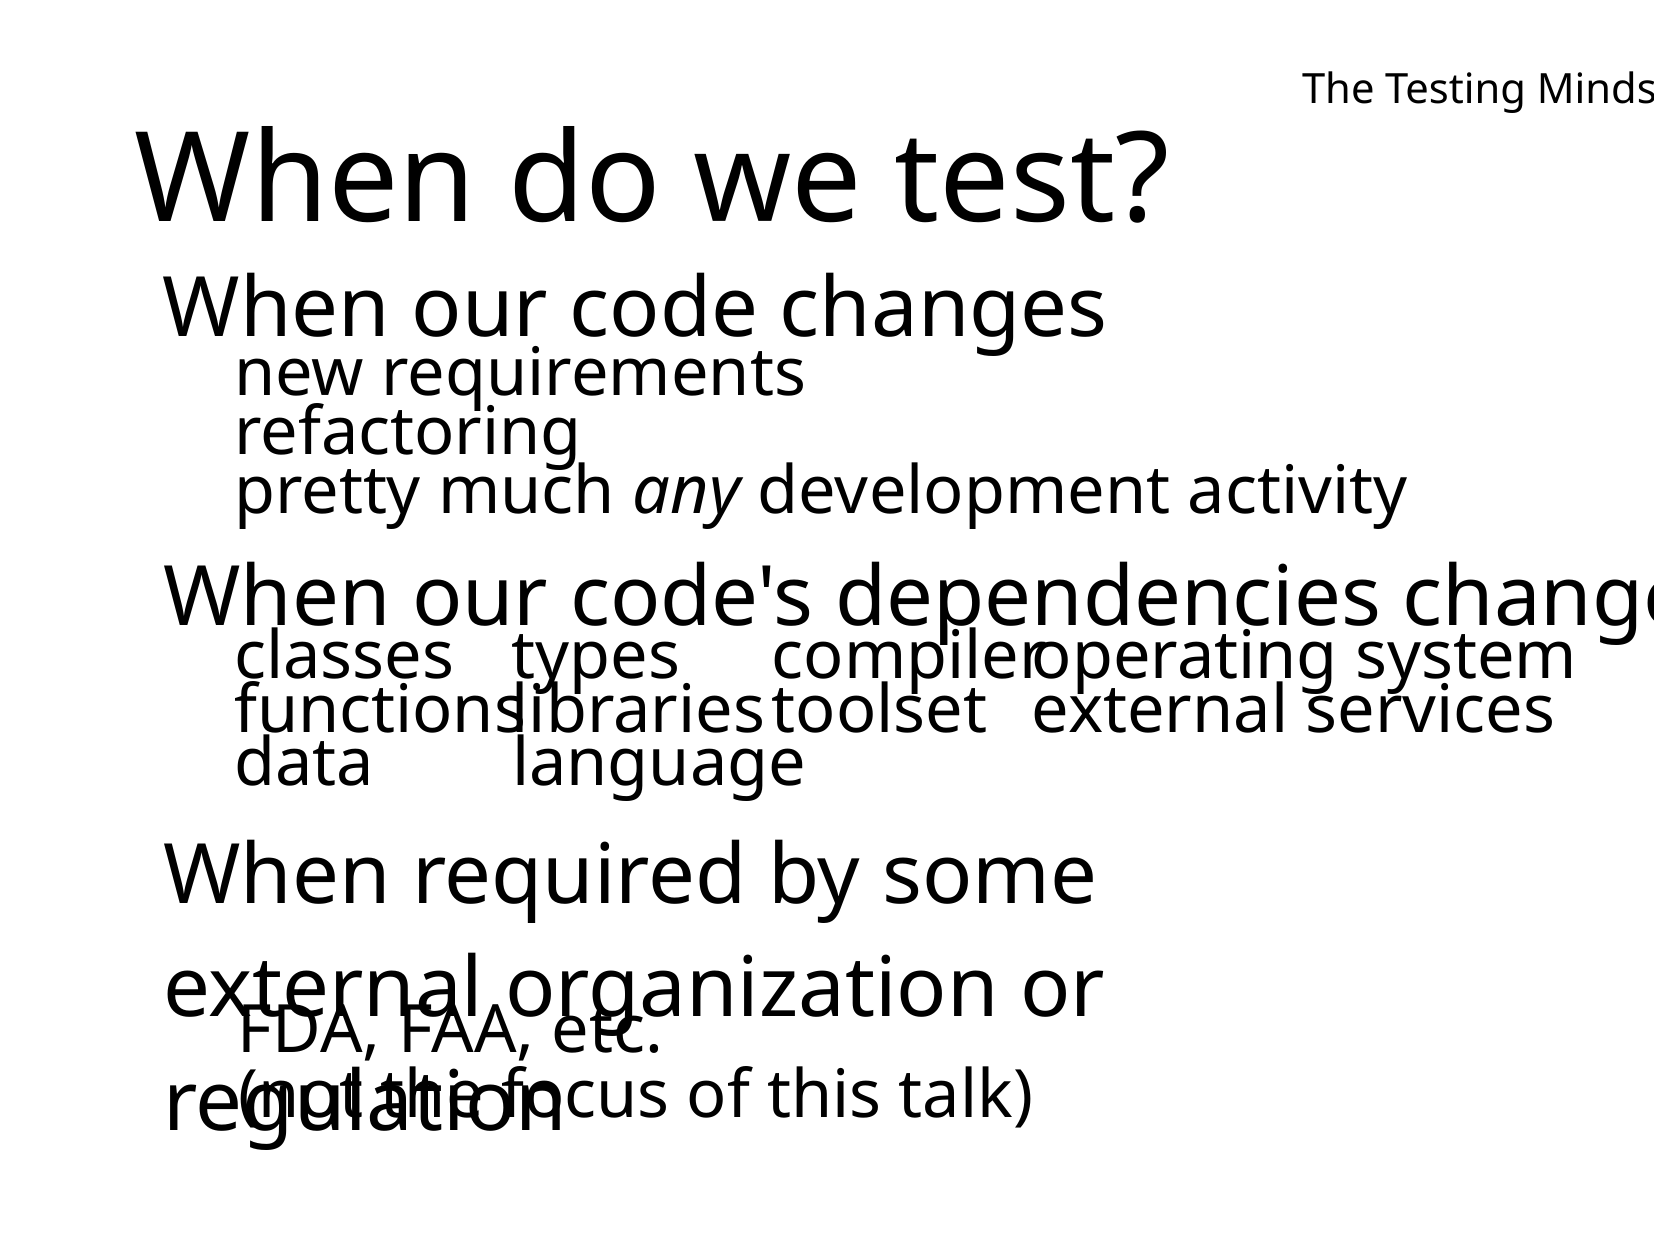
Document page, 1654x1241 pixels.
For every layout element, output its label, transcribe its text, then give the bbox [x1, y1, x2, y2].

text_box When our code's dependencies change [148, 529, 1320, 621]
text_box When required by some external organization or regulation [148, 806, 1134, 976]
text_box functions [219, 653, 497, 706]
text_box data [219, 706, 497, 798]
text_box compiler [757, 600, 1017, 653]
text_box language [497, 706, 798, 798]
text_box toolset [757, 653, 1017, 745]
text_box external services [1017, 653, 1438, 745]
text_box types [497, 600, 757, 653]
text_box libraries [497, 653, 757, 706]
text_box new requirements [219, 316, 664, 408]
text_box When our code changes [148, 239, 886, 331]
text_box FDA, FAA, etc. [223, 973, 604, 1038]
text_box (not the focus of this talk) [223, 1038, 899, 1130]
text_box refactoring [219, 375, 520, 434]
text_box operating system [1017, 600, 1453, 692]
text_box The Testing Mindset [1287, 51, 1616, 106]
text_box pretty much any development activity [219, 434, 1152, 526]
text_box classes [219, 600, 497, 653]
text_box When do we test? [120, 80, 1170, 211]
